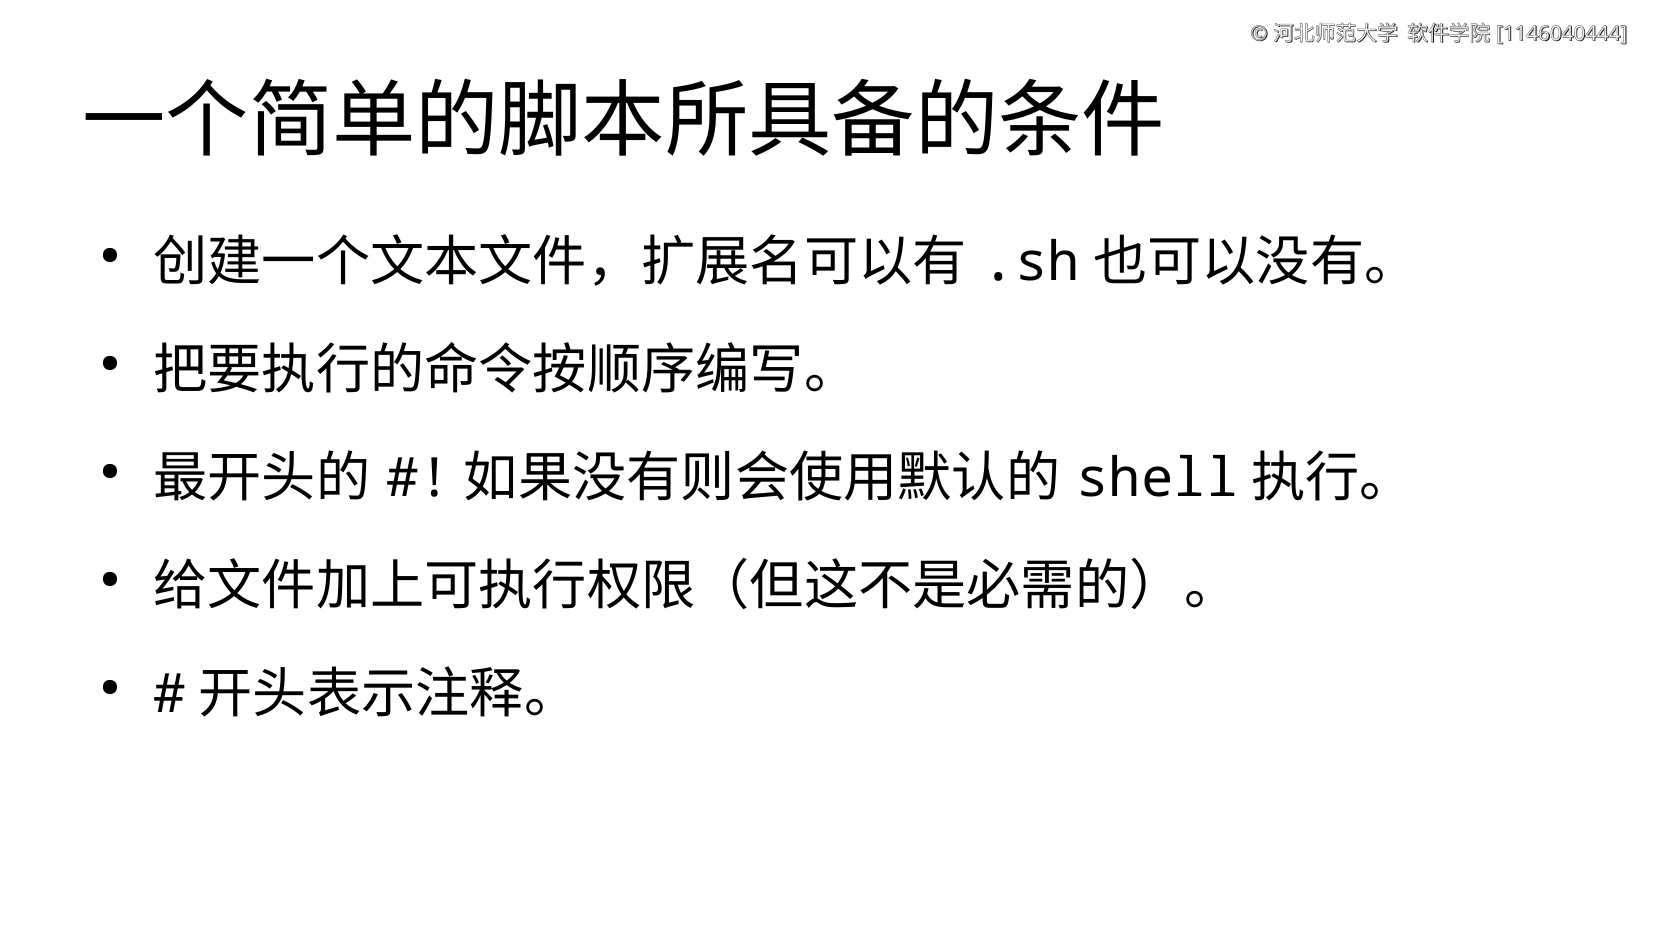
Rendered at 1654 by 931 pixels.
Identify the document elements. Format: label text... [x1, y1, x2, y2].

list 创建一个文本文件，扩展名可以有.sh也可以没有。 把要执行的命令按顺序编写。 最开头的#!如果没有则会使用默认的shell执行。 给文件加上可执行权限（但这不是必需的）。 #开头表示注释。 [82, 217, 1571, 758]
title 一个简单的脚本所具备的条件 [82, 37, 1571, 189]
